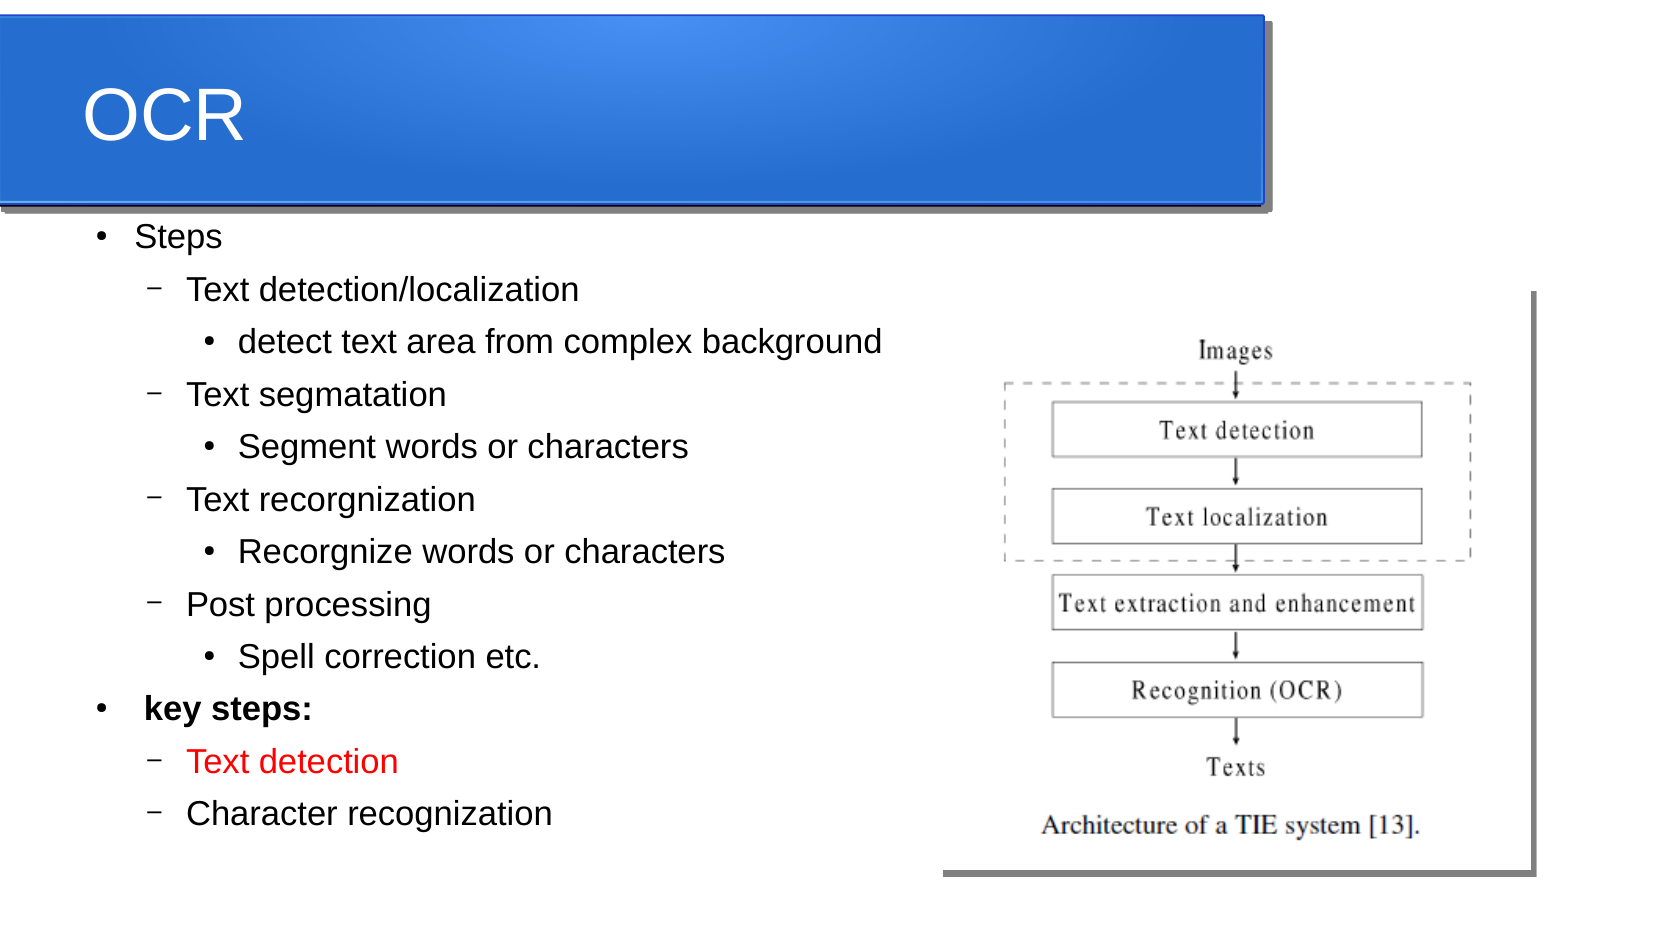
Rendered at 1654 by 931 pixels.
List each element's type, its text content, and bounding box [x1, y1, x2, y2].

picture [937, 285, 1531, 871]
title OCR [82, 37, 1250, 193]
list Steps Text detection/localization detect text area from complex background Text segmatation Segment words or characters Text recorgnization Recorgnize words or characters Post processing Spell correction etc. key steps: Text detection Character recognization [82, 217, 1216, 841]
